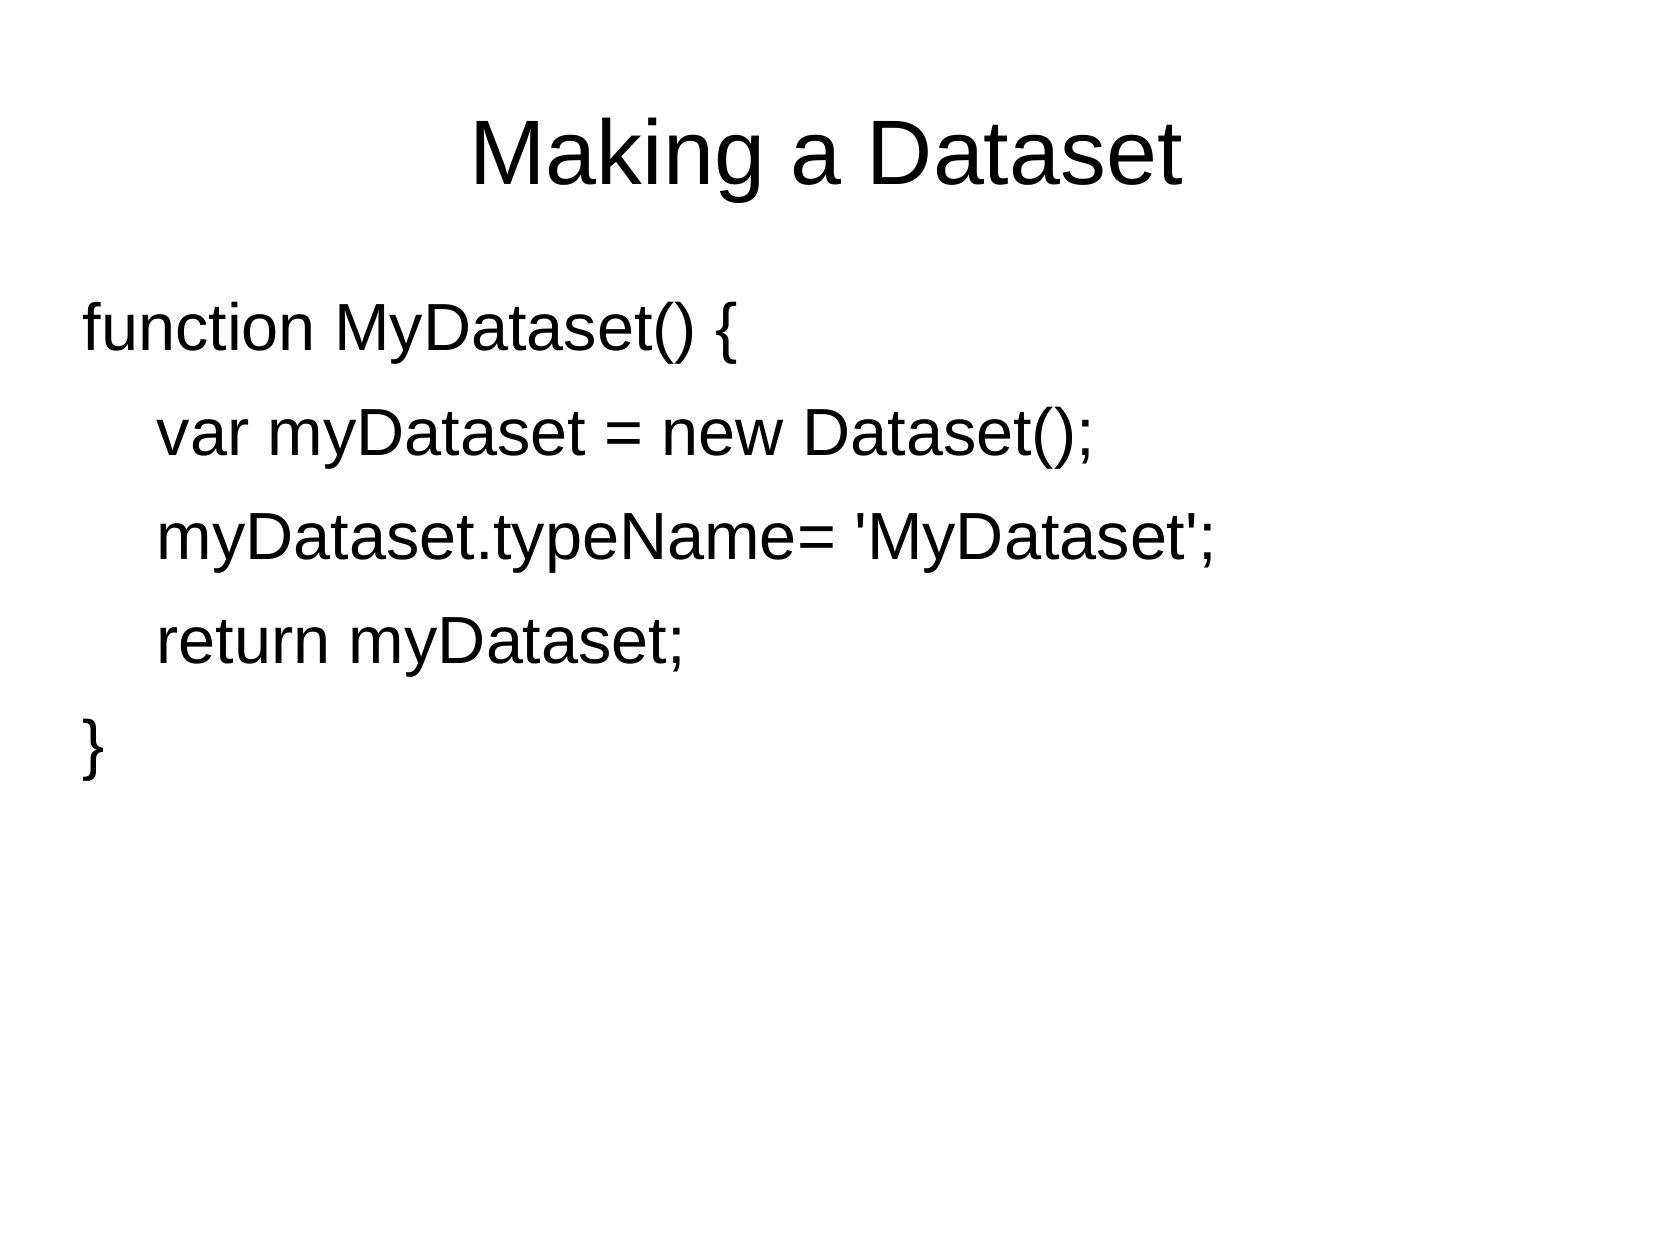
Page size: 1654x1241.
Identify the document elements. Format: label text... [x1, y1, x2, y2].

list function MyDataset() { var myDataset = new Dataset(); myDataset.typeName= 'MyDataset'; return myDataset; } [82, 290, 1571, 1010]
title Making a Dataset [82, 49, 1571, 257]
